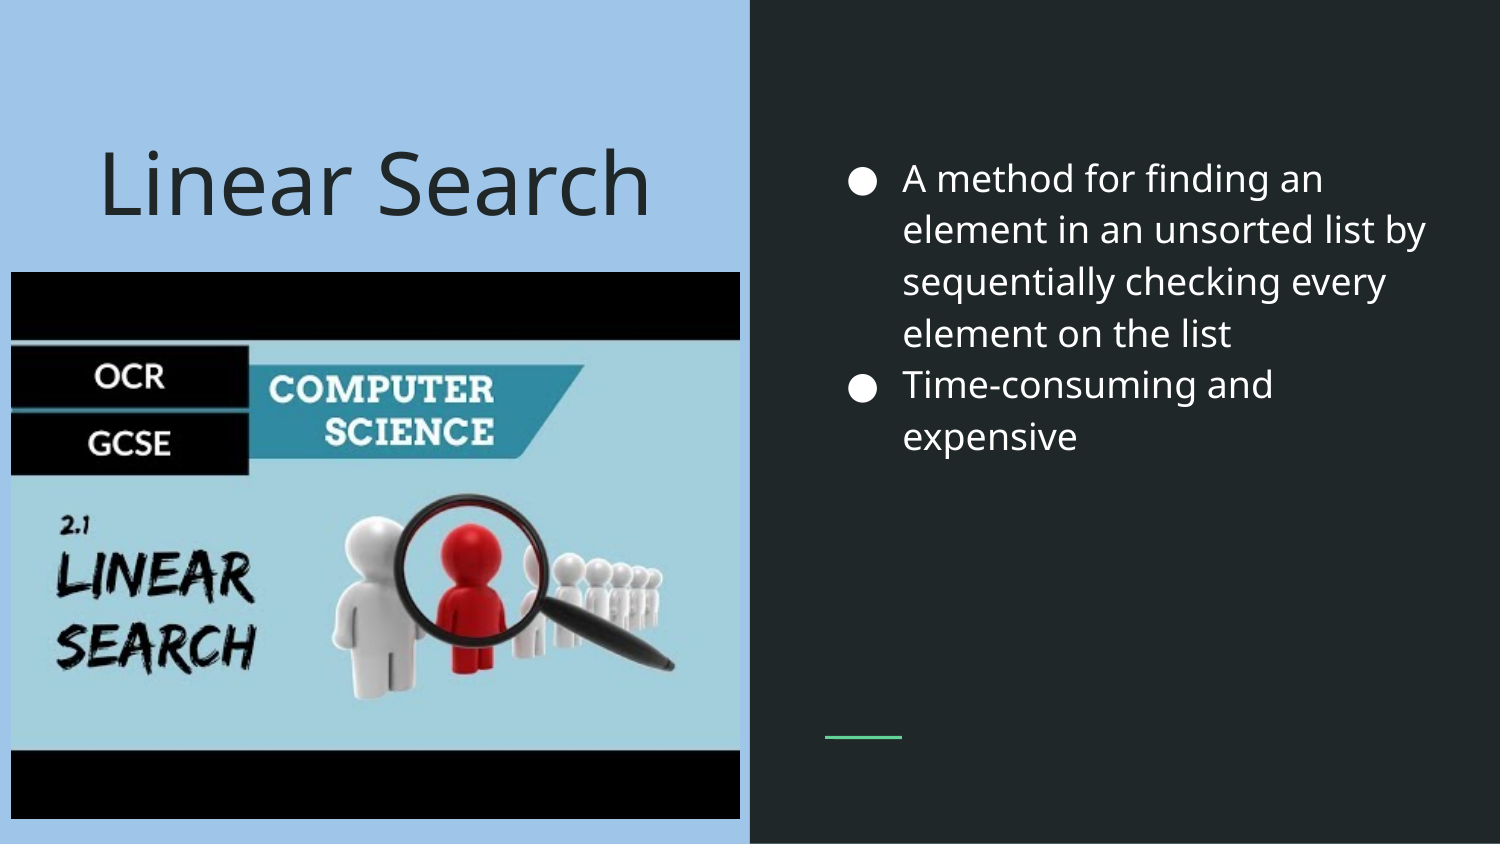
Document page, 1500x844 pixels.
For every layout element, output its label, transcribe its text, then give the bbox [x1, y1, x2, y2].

list A method for finding an element in an unsorted list by sequentially checking every element on the list Time-consuming and expensive [812, 0, 1442, 607]
title Linear Search [43, 0, 708, 248]
picture [11, 272, 740, 819]
